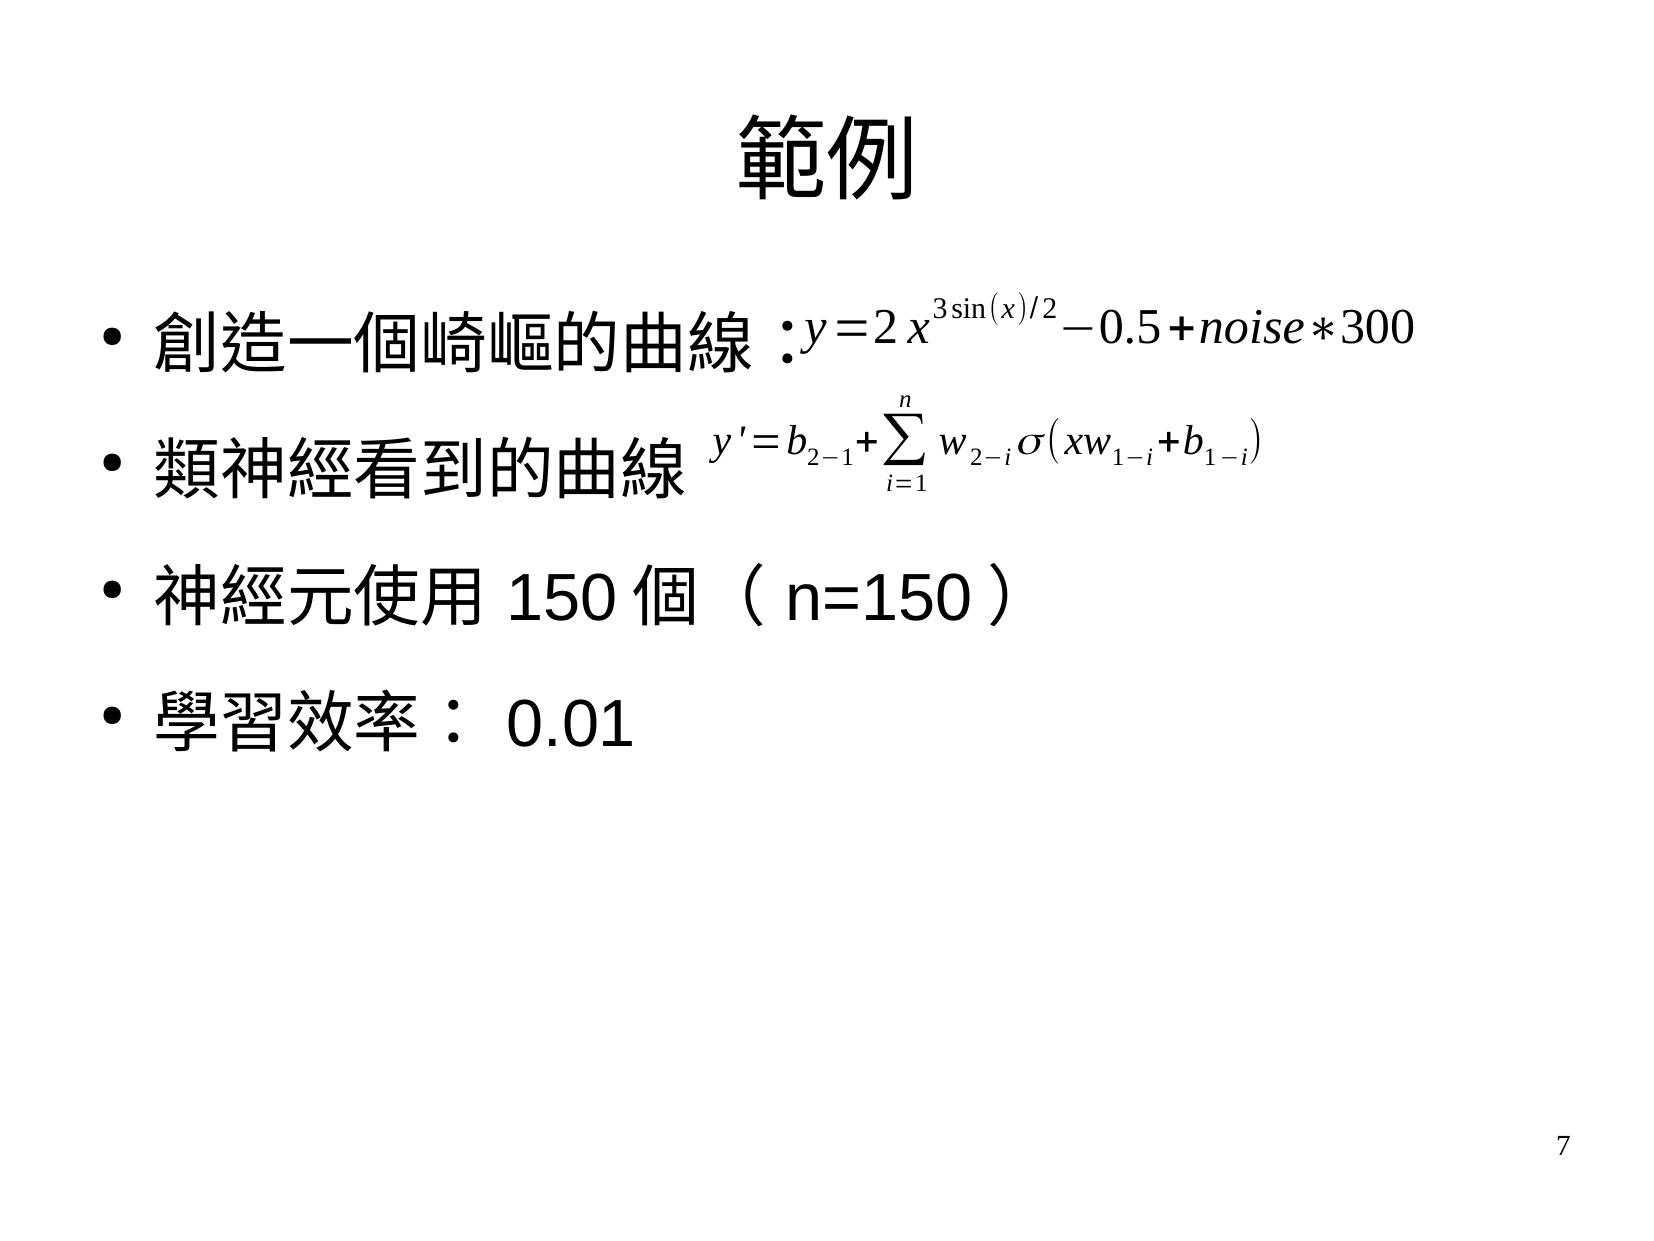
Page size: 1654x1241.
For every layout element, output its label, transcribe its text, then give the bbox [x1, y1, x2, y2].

chart [785, 290, 1430, 354]
title 範例 [82, 49, 1571, 257]
chart [696, 383, 1273, 497]
list 創造一個崎嶇的曲線： 類神經看到的曲線 神經元使用150個（n=150） 學習效率：0.01 [82, 290, 1571, 1010]
